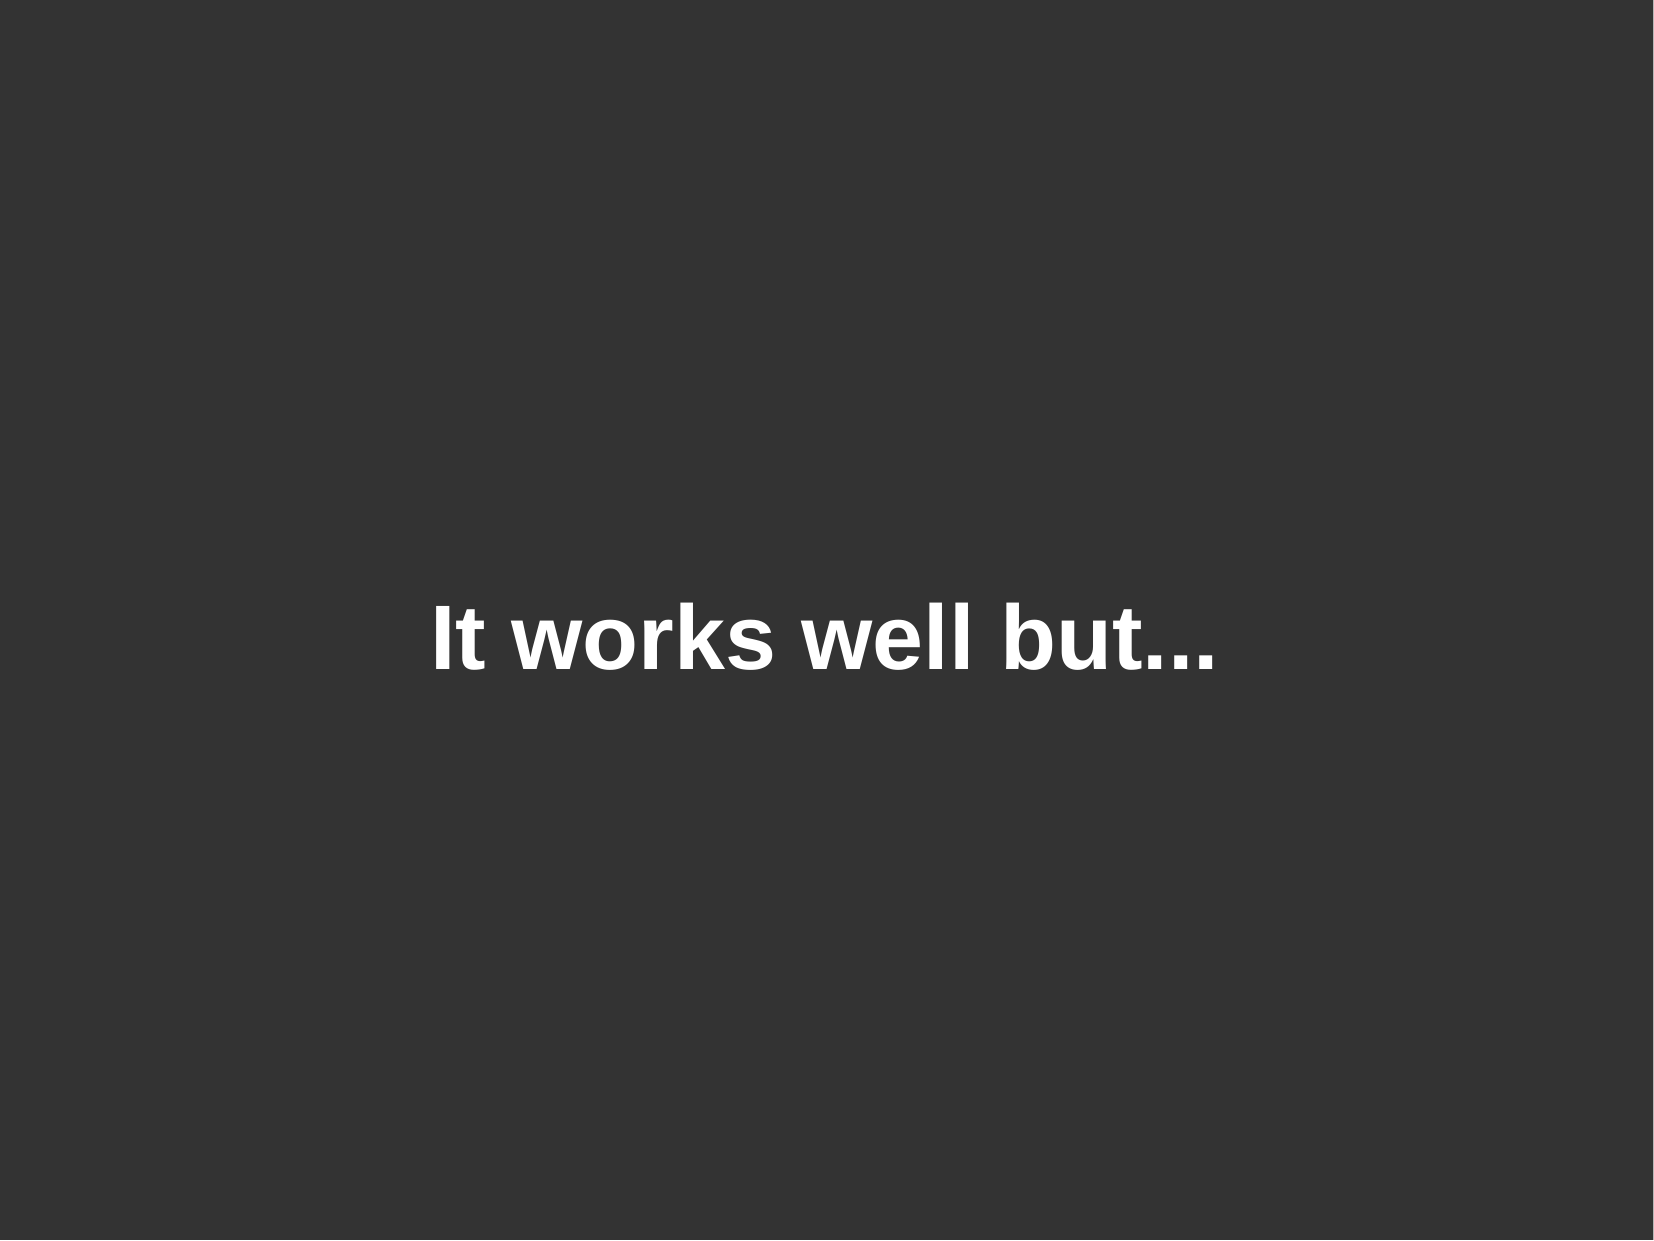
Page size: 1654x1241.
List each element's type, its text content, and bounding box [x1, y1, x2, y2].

title It works well but... [30, 586, 1621, 690]
